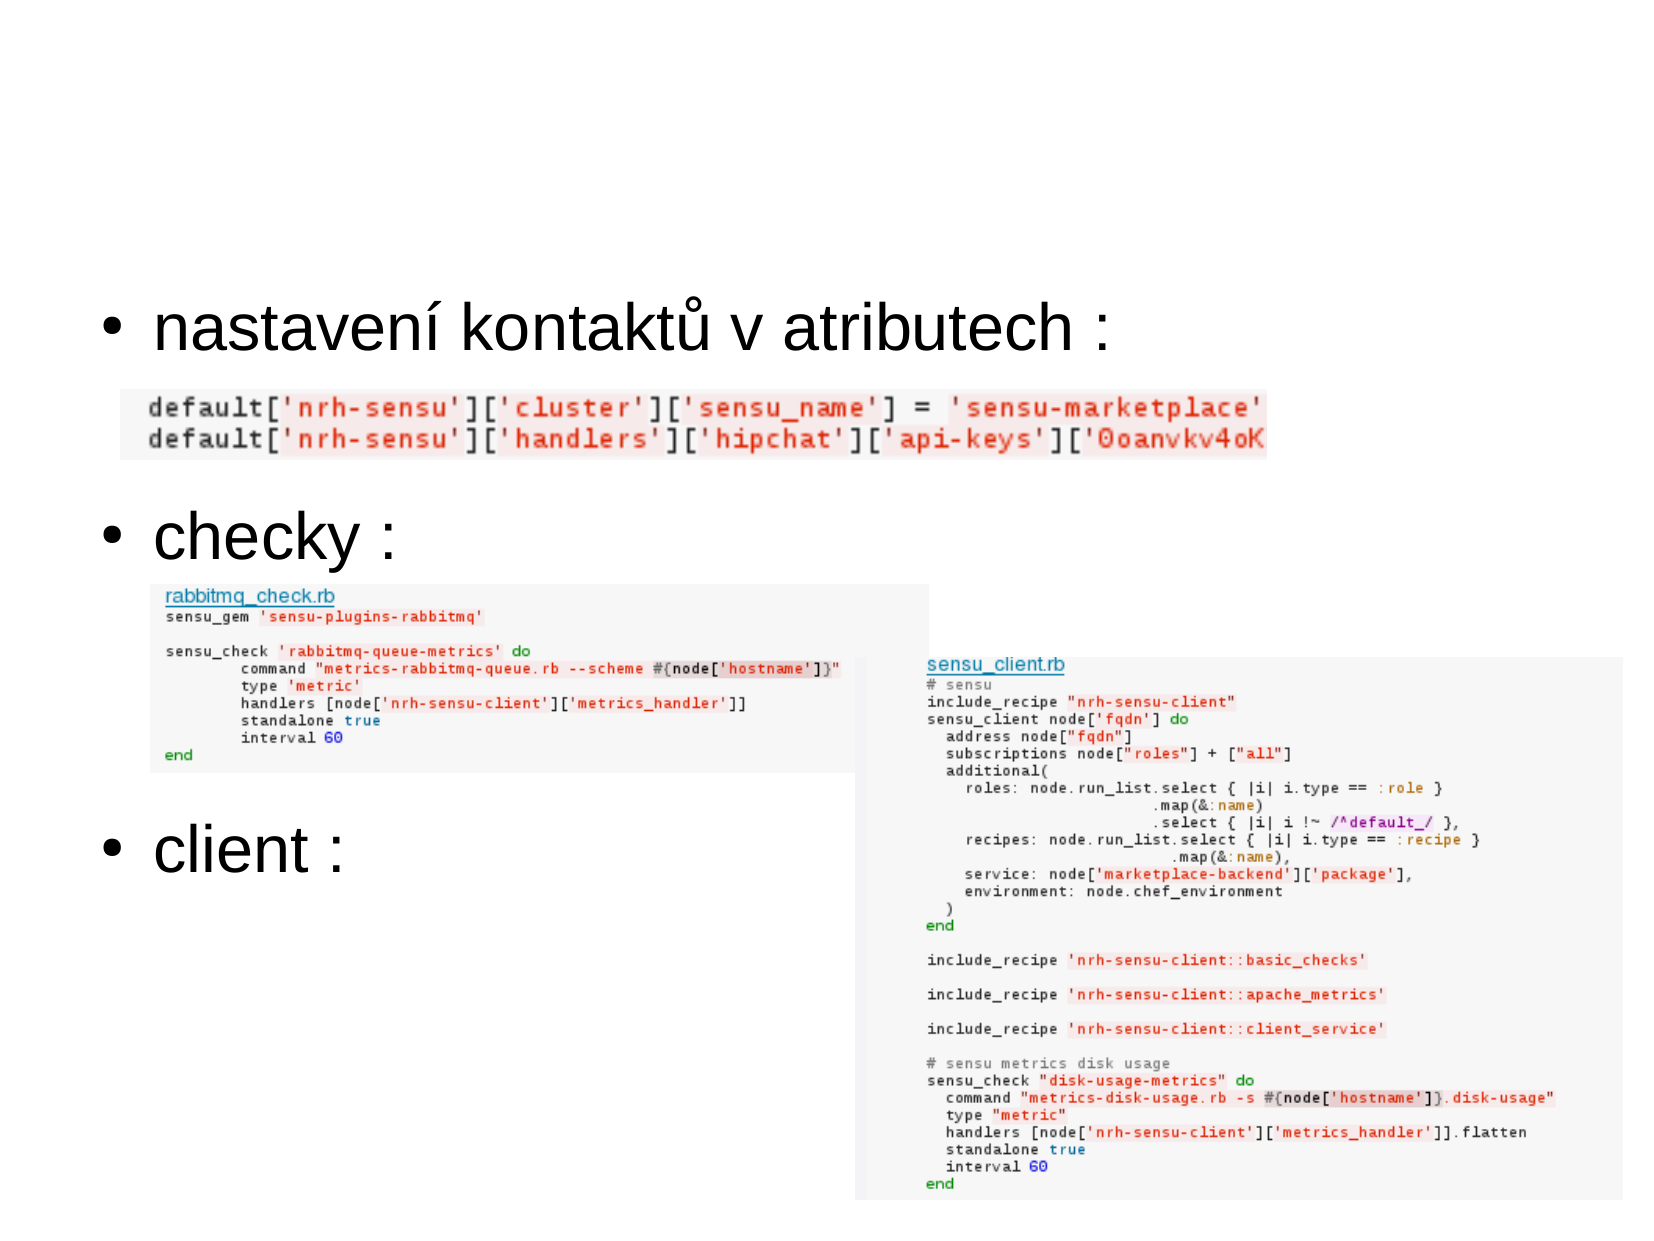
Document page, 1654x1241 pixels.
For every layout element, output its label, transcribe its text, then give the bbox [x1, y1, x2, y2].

picture [150, 584, 1623, 1201]
list nastavení kontaktů v atributech : checky : client : [82, 290, 1571, 1010]
picture [120, 389, 1267, 460]
